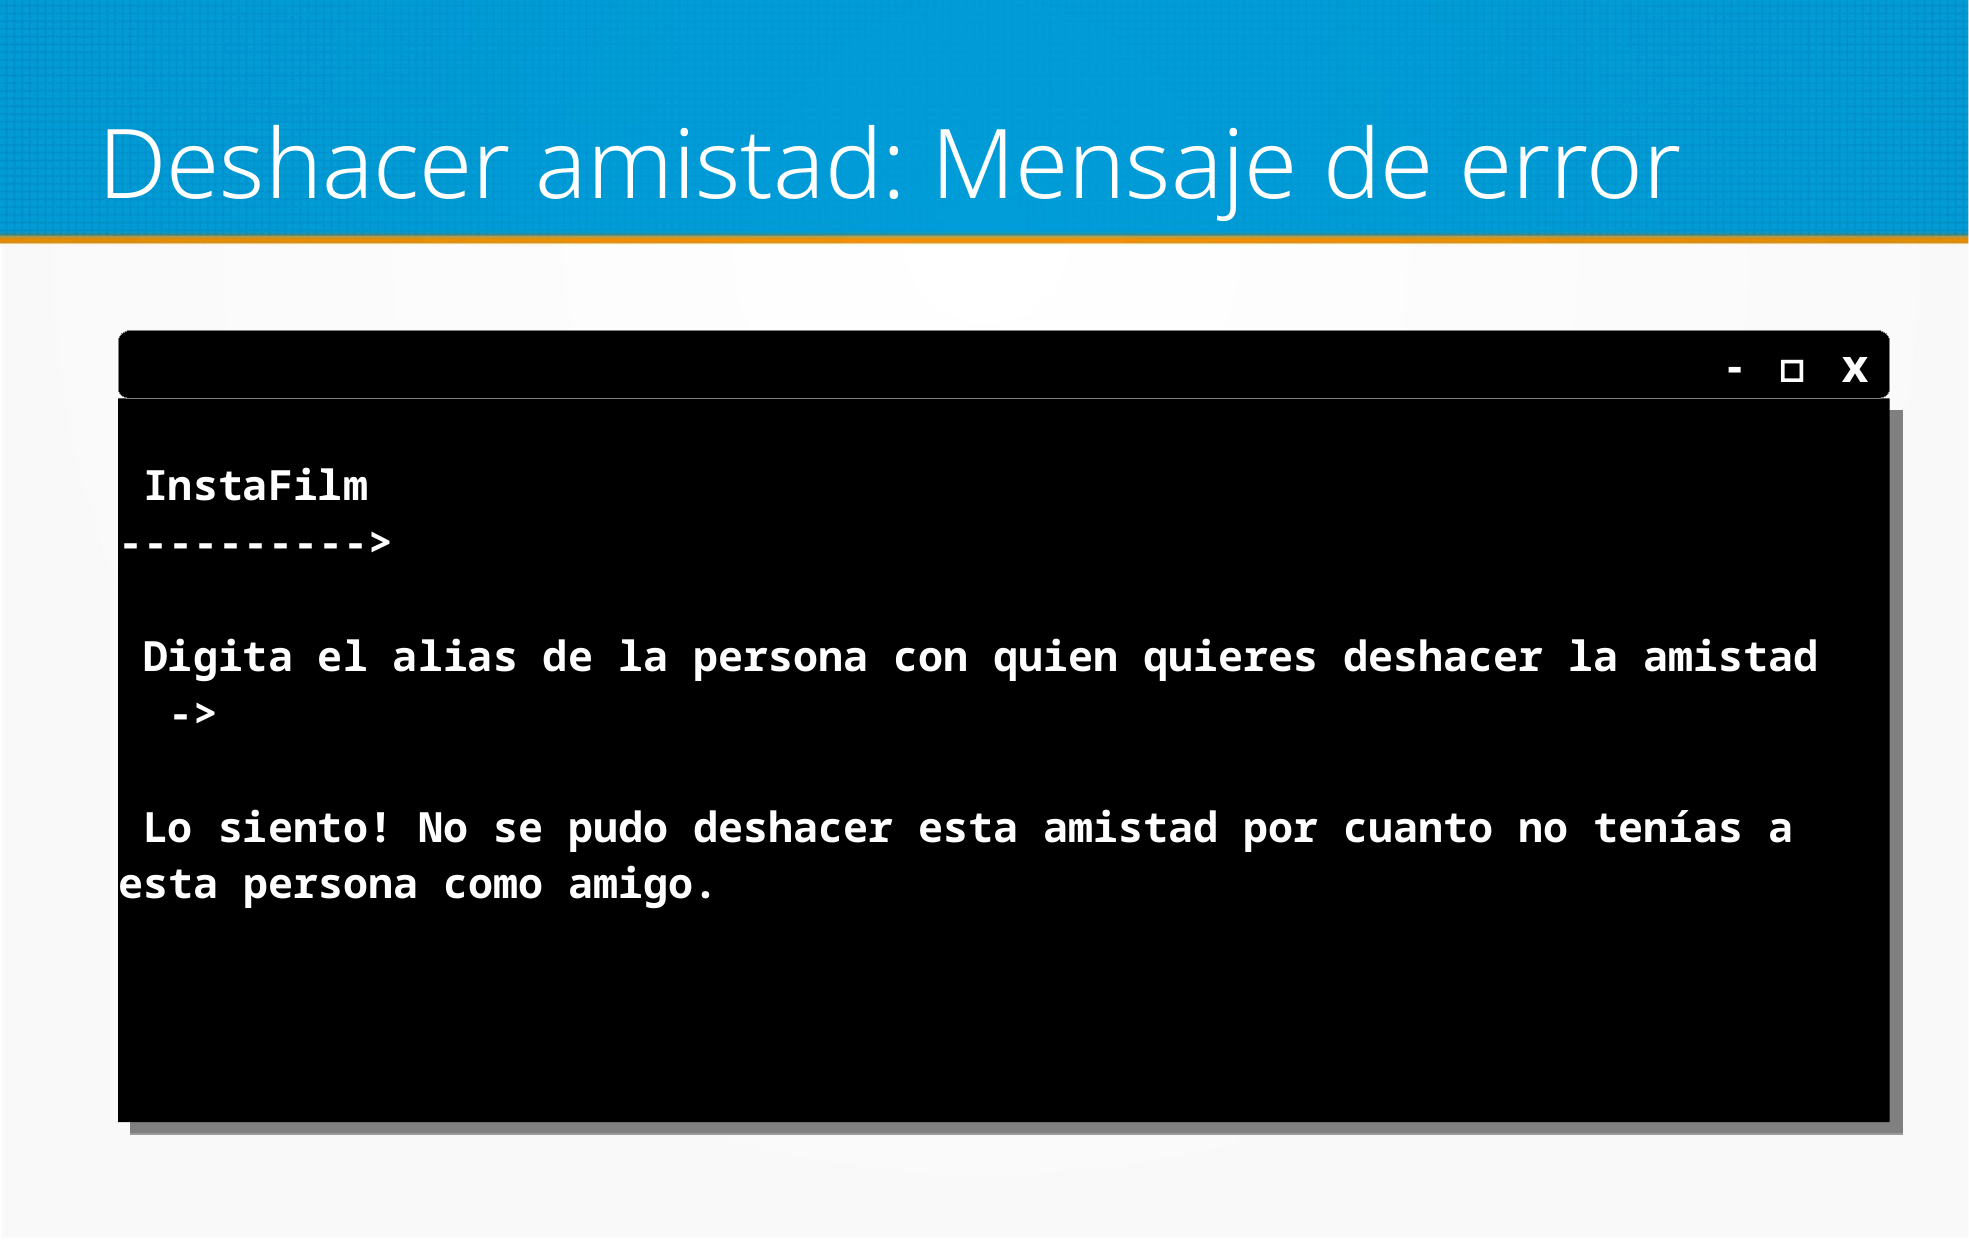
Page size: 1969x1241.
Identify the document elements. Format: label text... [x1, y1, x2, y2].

text_box InstaFilm ----------> Digita el alias de la persona con quien quieres deshacer la amistad -> Lo siento! No se pudo deshacer esta amistad por cuanto no tenías a esta persona como amigo. [118, 398, 1890, 1123]
title Deshacer amistad: Mensaje de error [98, 19, 1870, 227]
picture [0, 233, 1969, 1241]
text_box - □ x [118, 330, 1890, 399]
